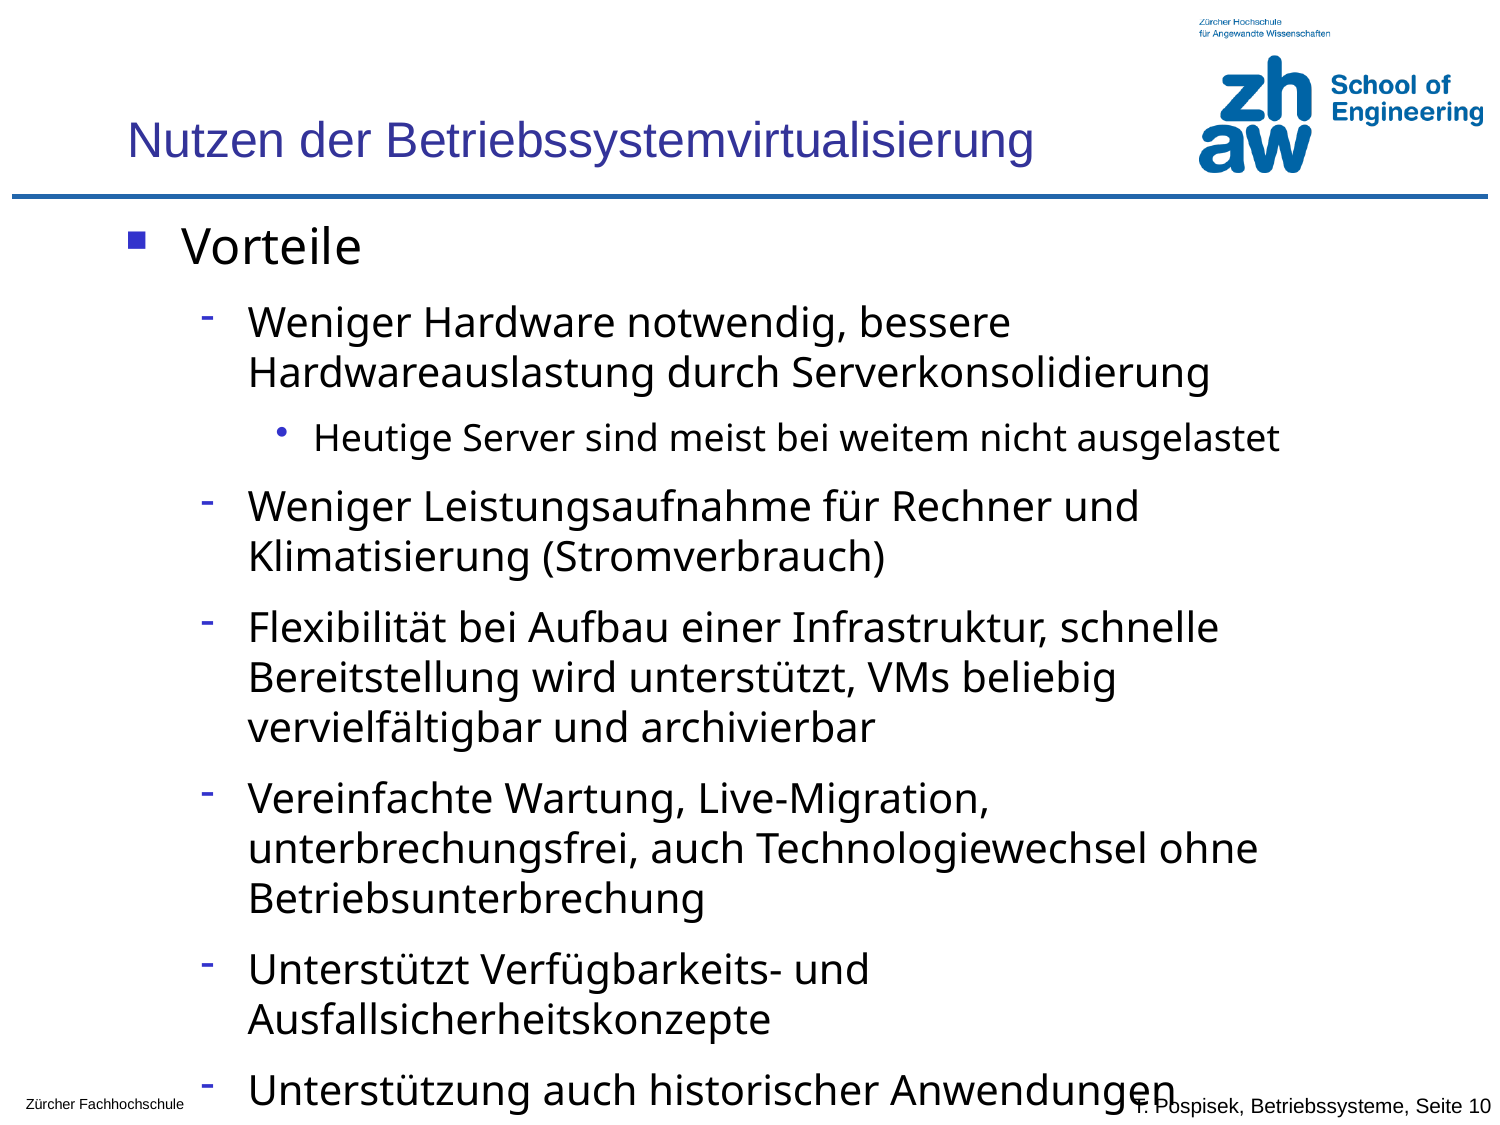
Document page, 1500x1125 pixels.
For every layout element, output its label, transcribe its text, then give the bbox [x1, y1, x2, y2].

picture [1199, 19, 1483, 173]
title Nutzen der Betriebssystemvirtualisierung [112, 50, 1391, 175]
list Vorteile Weniger Hardware notwendig, bessere Hardwareauslastung durch Serverkonsolidierung Heutige Server sind meist bei weitem nicht ausgelastet Weniger Leistungsaufnahme für Rechner und Klimatisierung (Stromverbrauch) Flexibilität bei Aufbau einer Infrastruktur, schnelle Bereitstellung wird unterstützt, VMs beliebig vervielfältigbar und archivierbar Vereinfachte Wartung, Live-Migration, unterbrechungsfrei, auch Technologiewechsel ohne Betriebsunterbrechung Unterstützt Verfügbarkeits- und Ausfallsicherheitskonzepte Unterstützung auch historischer Anwendungen [110, 207, 1386, 947]
